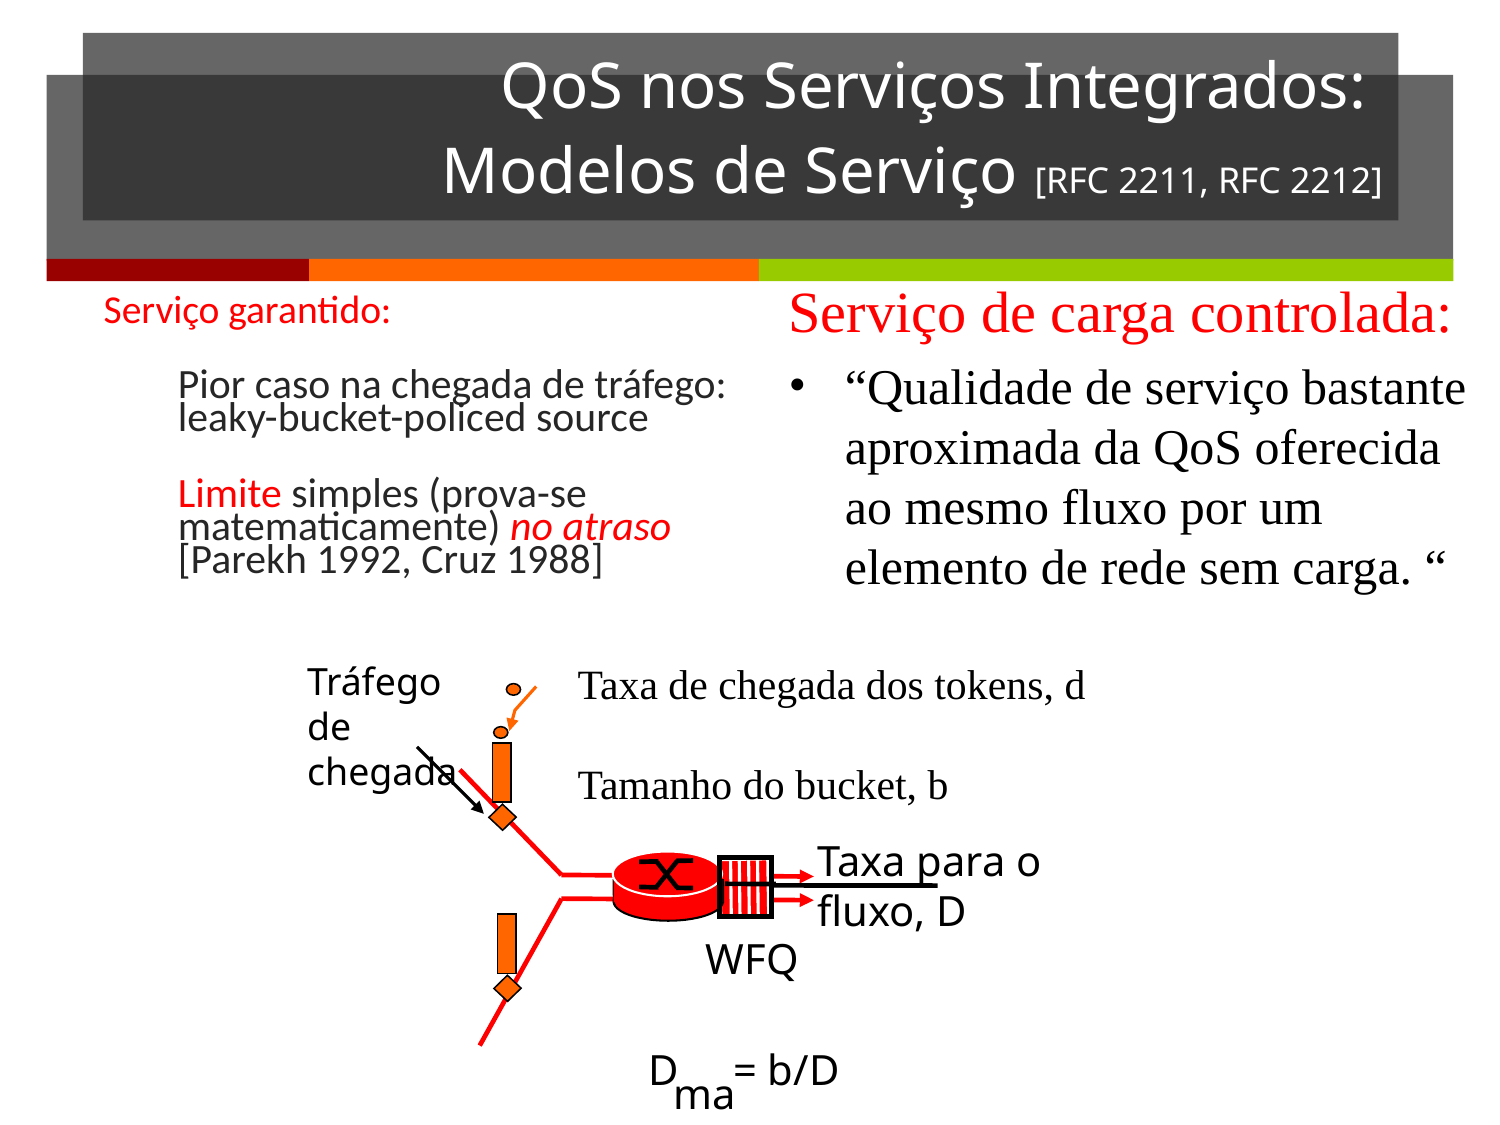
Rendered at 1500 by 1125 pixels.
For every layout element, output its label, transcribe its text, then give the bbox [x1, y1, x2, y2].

text_box WFQ [683, 925, 832, 991]
text_box [751, 887, 756, 914]
text_box Serviço de carga controlada: “Qualidade de serviço bastante aproximada da QoS oferecida ao mesmo fluxo por um elemento de rede sem carga. “ [773, 267, 1500, 627]
text_box max [650, 1059, 760, 1125]
text_box [733, 860, 737, 881]
text_box Taxa de chegada dos tokens, d [562, 650, 1104, 716]
text_box Tamanho do bucket, b [562, 750, 966, 816]
list Serviço garantido: Pior caso na chegada de tráfego: leaky-bucket-policed source Limite simples (prova-se matematicamente) no atraso [Parekh 1992, Cruz 1988] [88, 290, 776, 651]
text_box [742, 887, 747, 914]
text_box [488, 804, 517, 831]
text_box [612, 851, 717, 921]
text_box [493, 975, 522, 1002]
text_box D = b/D [627, 1036, 861, 1102]
text_box [751, 860, 756, 881]
text_box [741, 860, 747, 881]
text_box Taxa para o fluxo, D [802, 827, 1063, 943]
title QoS nos Serviços Integrados: Modelos de Serviço [RFC 2211, RFC 2212] [82, 32, 1399, 221]
text_box [760, 887, 769, 914]
text_box [722, 860, 729, 914]
text_box [760, 860, 769, 881]
text_box [497, 914, 516, 974]
text_box Tráfego de chegada [292, 650, 519, 801]
text_box [733, 887, 738, 914]
